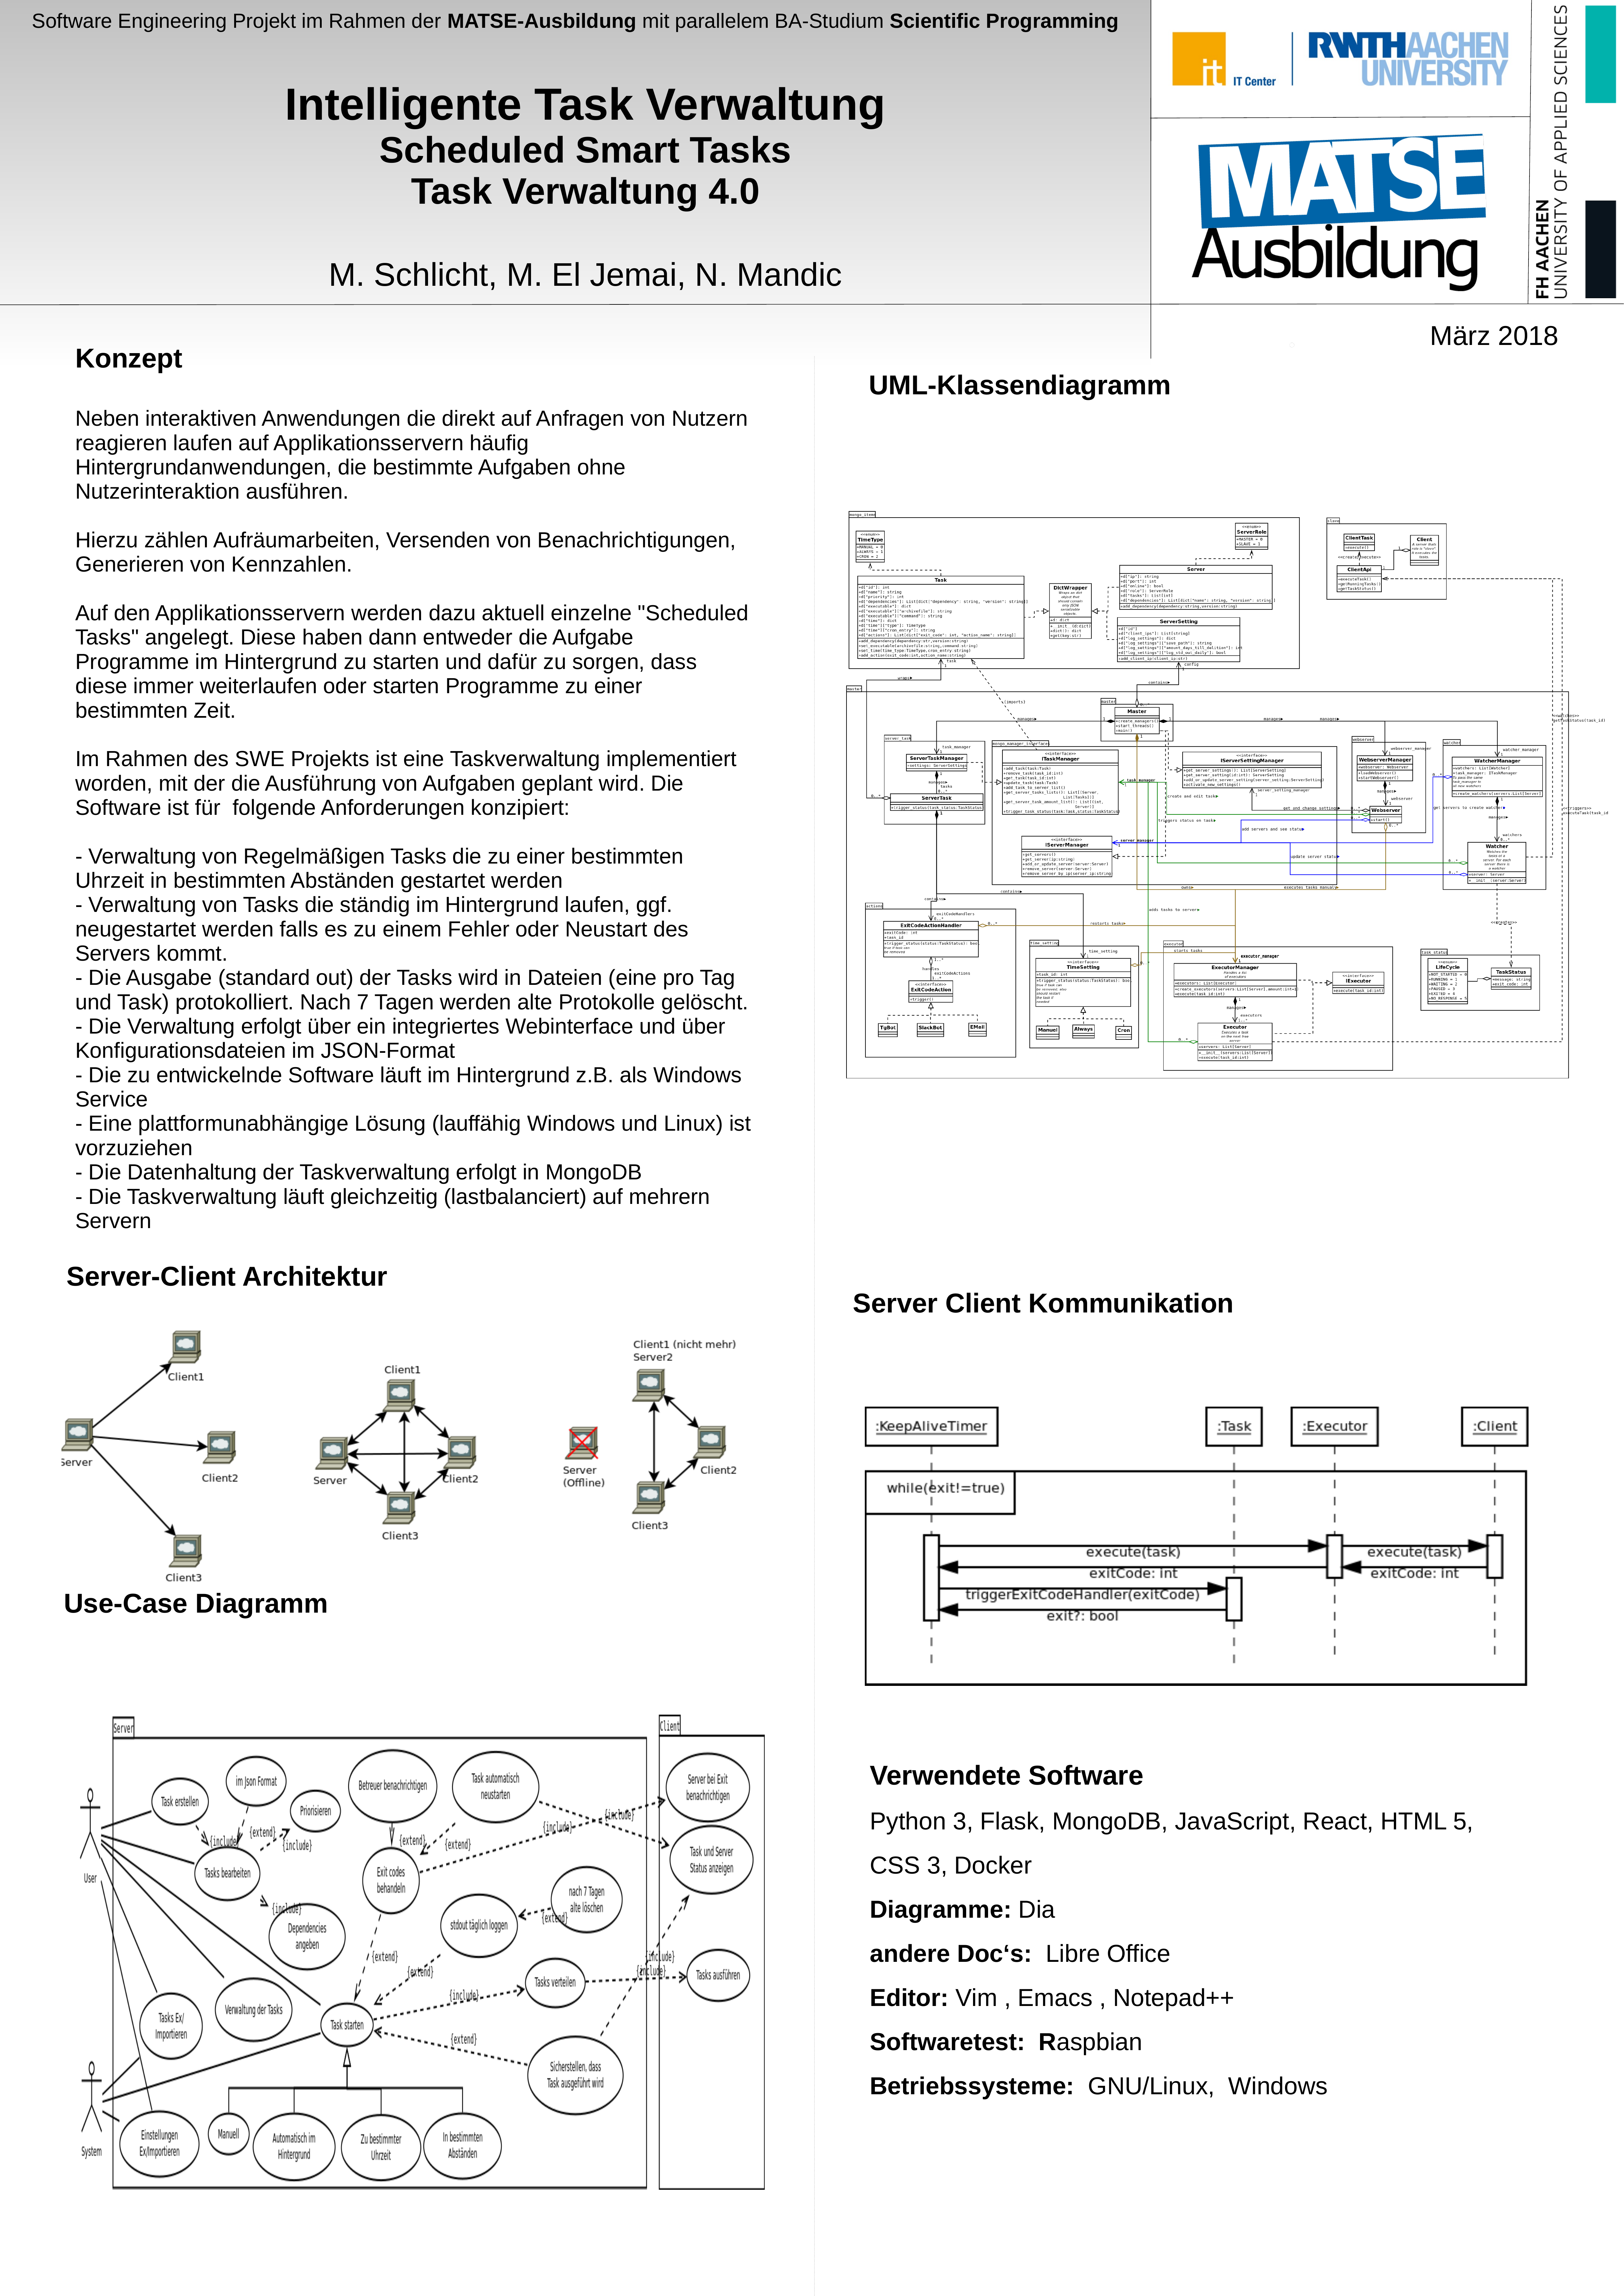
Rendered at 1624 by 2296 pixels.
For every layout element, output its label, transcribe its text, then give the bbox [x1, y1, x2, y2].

text_box Server Client Kommunikation [848, 1286, 1402, 1324]
text_box Intelligente Task Verwaltung Scheduled Smart Tasks Task Verwaltung 4.0 [27, 74, 1144, 180]
text_box Konzept Neben interaktiven Anwendungen die direkt auf Anfragen von Nutzern reagieren laufen auf Applikationsservern häufig Hintergrundanwendungen, die bestimmte Aufgaben ohne Nutzerinteraktion ausführen. Hierzu zählen Aufräumarbeiten, Versenden von Benachrichtigungen, Generieren von Kennzahlen. Auf den Applikationsservern werden dazu aktuell einzelne "Scheduled Tasks" angelegt. Diese haben dann entweder die Aufgabe Programme im Hintergrund zu starten und dafür zu sorgen, dass diese immer weiterlaufen oder starten Programme zu einer bestimmten Zeit. Im Rahmen des SWE Projekts ist eine Taskverwaltung implementiert worden, mit der die Ausführung von Aufgaben geplant wird. Die Software ist für folgende Anforderungen konzipiert: - Verwaltung von Regelmäßigen Tasks die zu einer bestimmten Uhrzeit in bestimmten Abständen gestartet werden - Verwaltung von Tasks die ständig im Hintergrund laufen, ggf. neugestartet werden falls es zu einem Fehler oder Neustart des Servers kommt. - Die Ausgabe (standard out) der Tasks wird in Dateien (eine pro Tag und Task) protokolliert. Nach 7 Tagen werden alte Protokolle gelöscht. - Die Verwaltung erfolgt über ein integriertes Webinterface und über Konfigurationsdateien im JSON-Format - Die zu entwickelnde Software läuft im Hintergrund z.B. als Windows Service - Eine plattformunabhängige Lösung (lauffähig Windows und Linux) ist vorzuziehen - Die Datenhaltung der Taskverwaltung erfolgt in MongoDB - Die Taskverwaltung läuft gleichzeitig (lastbalanciert) auf mehrern Servern [70, 341, 758, 1251]
text_box März 2018 [1425, 316, 1597, 366]
picture [1525, 117, 1530, 298]
picture [1190, 132, 1488, 349]
picture [865, 1407, 1529, 1686]
text_box [0, 304, 1151, 368]
picture [846, 511, 1608, 1078]
picture [1156, 6, 1531, 116]
text_box [0, 0, 1151, 304]
text_box Server-Client Architektur [61, 1259, 750, 1479]
text_box Use-Case Diagramm [59, 1586, 730, 1624]
picture [1529, 6, 1616, 298]
picture [79, 1715, 765, 2190]
text_box UML-Klassendiagramm [864, 368, 1590, 511]
text_box M. Schlicht, M. El Jemai, N. Mandic [27, 252, 1144, 294]
text_box Software Engineering Projekt im Rahmen der MATSE-Ausbildung mit parallelem BA-Studium Scientific Programming [27, 6, 1124, 34]
picture [61, 1479, 750, 1599]
text_box Verwendete Software Python 3, Flask, MongoDB, JavaScript, React, HTML 5, CSS 3, Docker Diagramme: Dia andere Doc‘s: Libre Office Editor: Vim , Emacs , Notepad++ Softwaretest: Raspbian Betriebssysteme: GNU/Linux, Windows [865, 1739, 1536, 2195]
